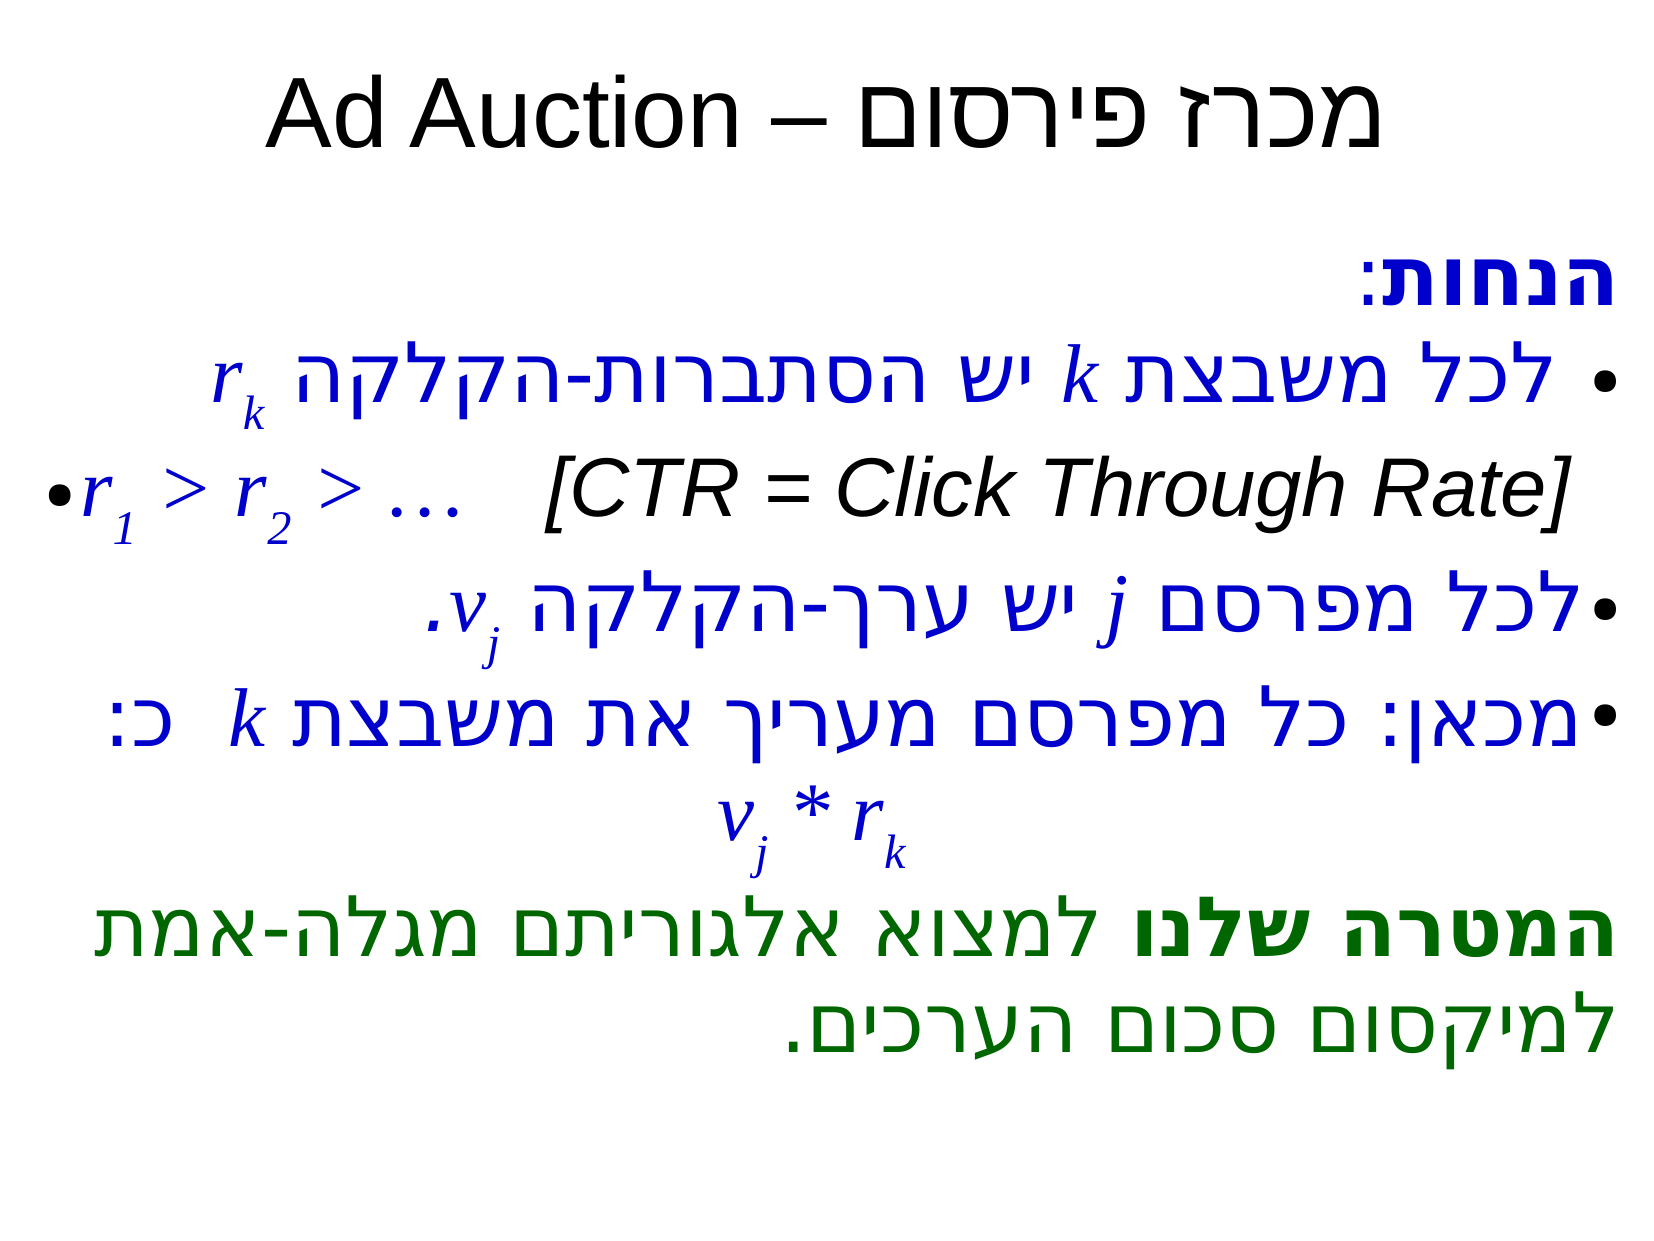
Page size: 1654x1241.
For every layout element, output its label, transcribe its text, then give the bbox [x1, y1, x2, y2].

title מכרז פירסום – Ad Auction [0, 45, 1654, 181]
text_box הנחות: לכל משבצת k יש הסתברות-הקלקה rk r1 > r2 > … [CTR = Click Through Rate] לכל מפרסם j יש ערך-הקלקה vj. מכאן: כל מפרסם מעריך את משבצת k כ: vj * rk המטרה שלנו למצוא אלגוריתם מגלה-אמת למיקסום סכום הערכים. [30, 220, 1636, 1241]
